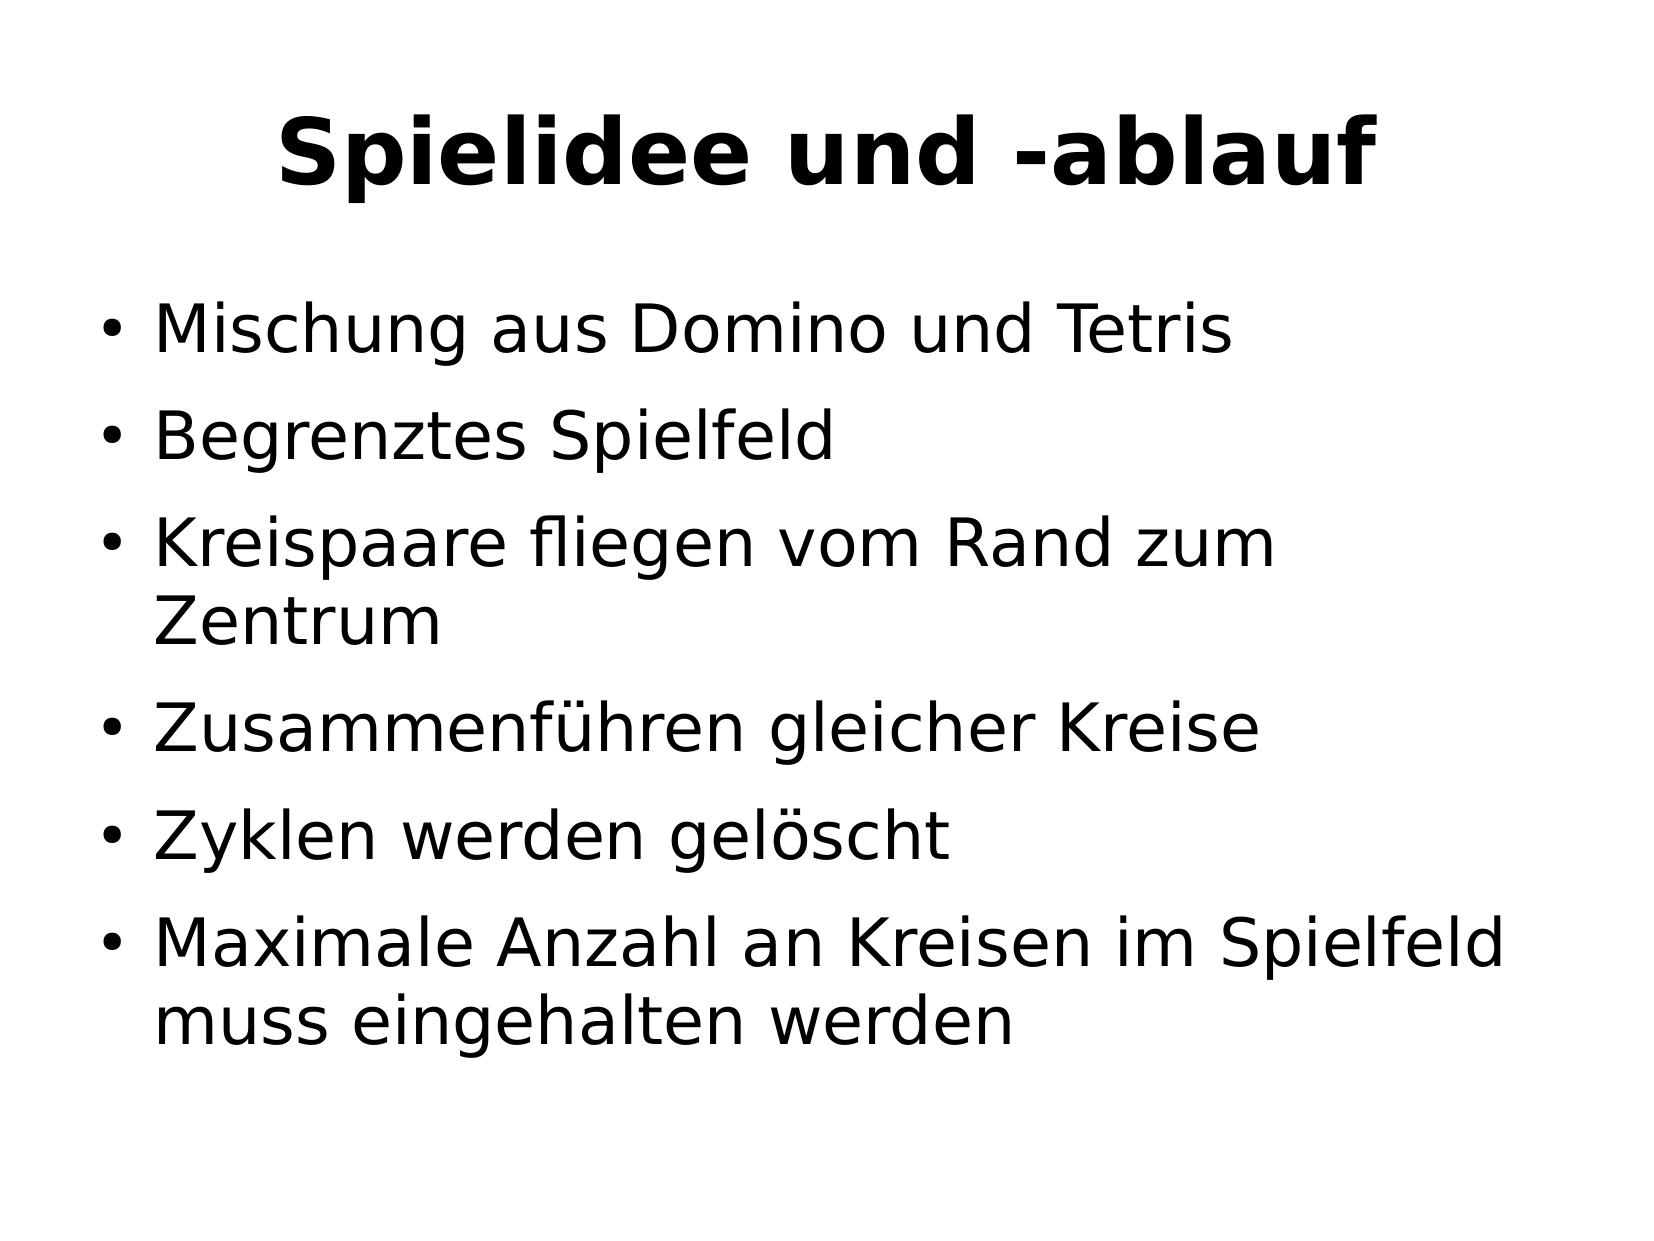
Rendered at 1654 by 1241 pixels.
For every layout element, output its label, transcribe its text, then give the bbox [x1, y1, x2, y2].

list Mischung aus Domino und Tetris Begrenztes Spielfeld Kreispaare fliegen vom Rand zum Zentrum Zusammenführen gleicher Kreise Zyklen werden gelöscht Maximale Anzahl an Kreisen im Spielfeld muss eingehalten werden [82, 290, 1571, 1109]
title Spielidee und -ablauf [82, 56, 1571, 250]
